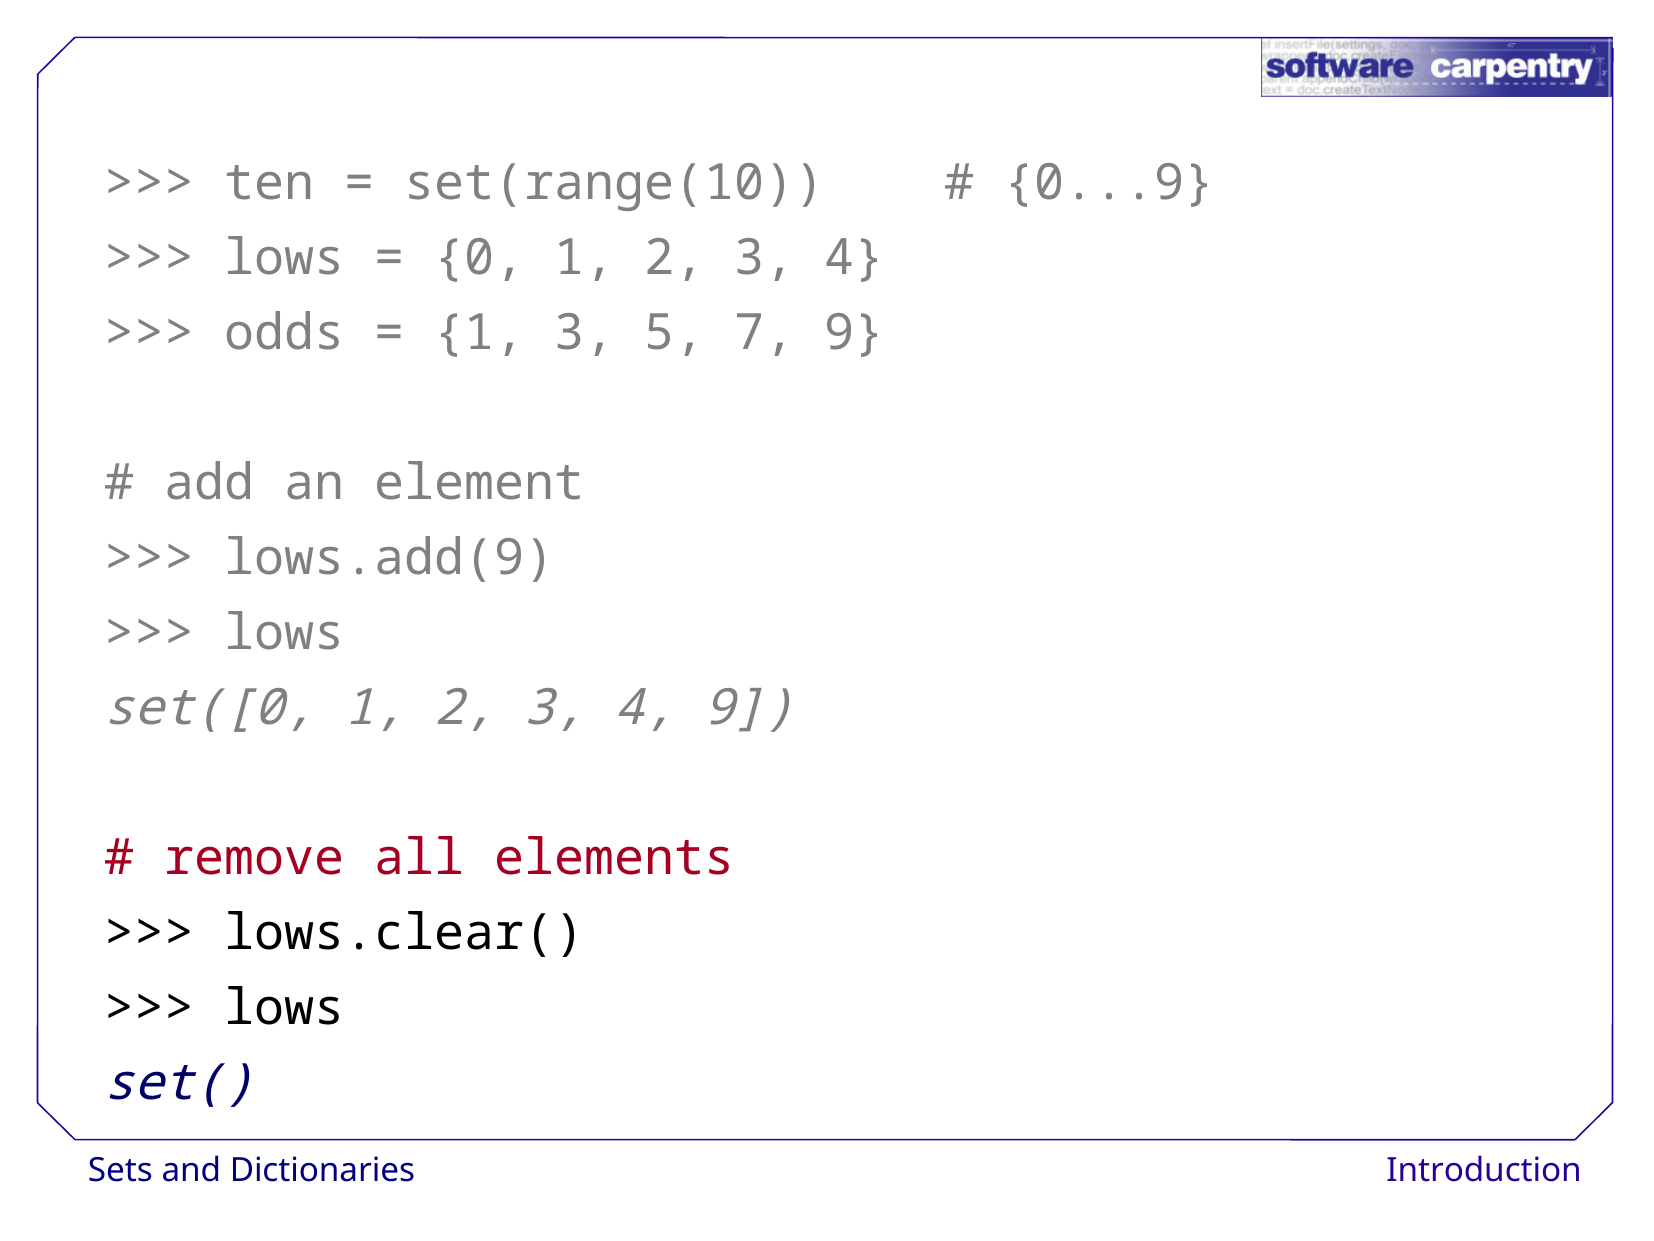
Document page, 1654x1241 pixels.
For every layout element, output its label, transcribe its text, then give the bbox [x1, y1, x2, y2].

text_box >>> ten = set(range(10)) # {0...9} >>> lows = {0, 1, 2, 3, 4} >>> odds = {1, 3, 5, 7, 9} # add an element >>> lows.add(9) >>> lows set([0, 1, 2, 3, 4, 9]) # remove all elements >>> lows.clear() >>> lows set() [89, 126, 1512, 1121]
picture [1261, 39, 1613, 97]
